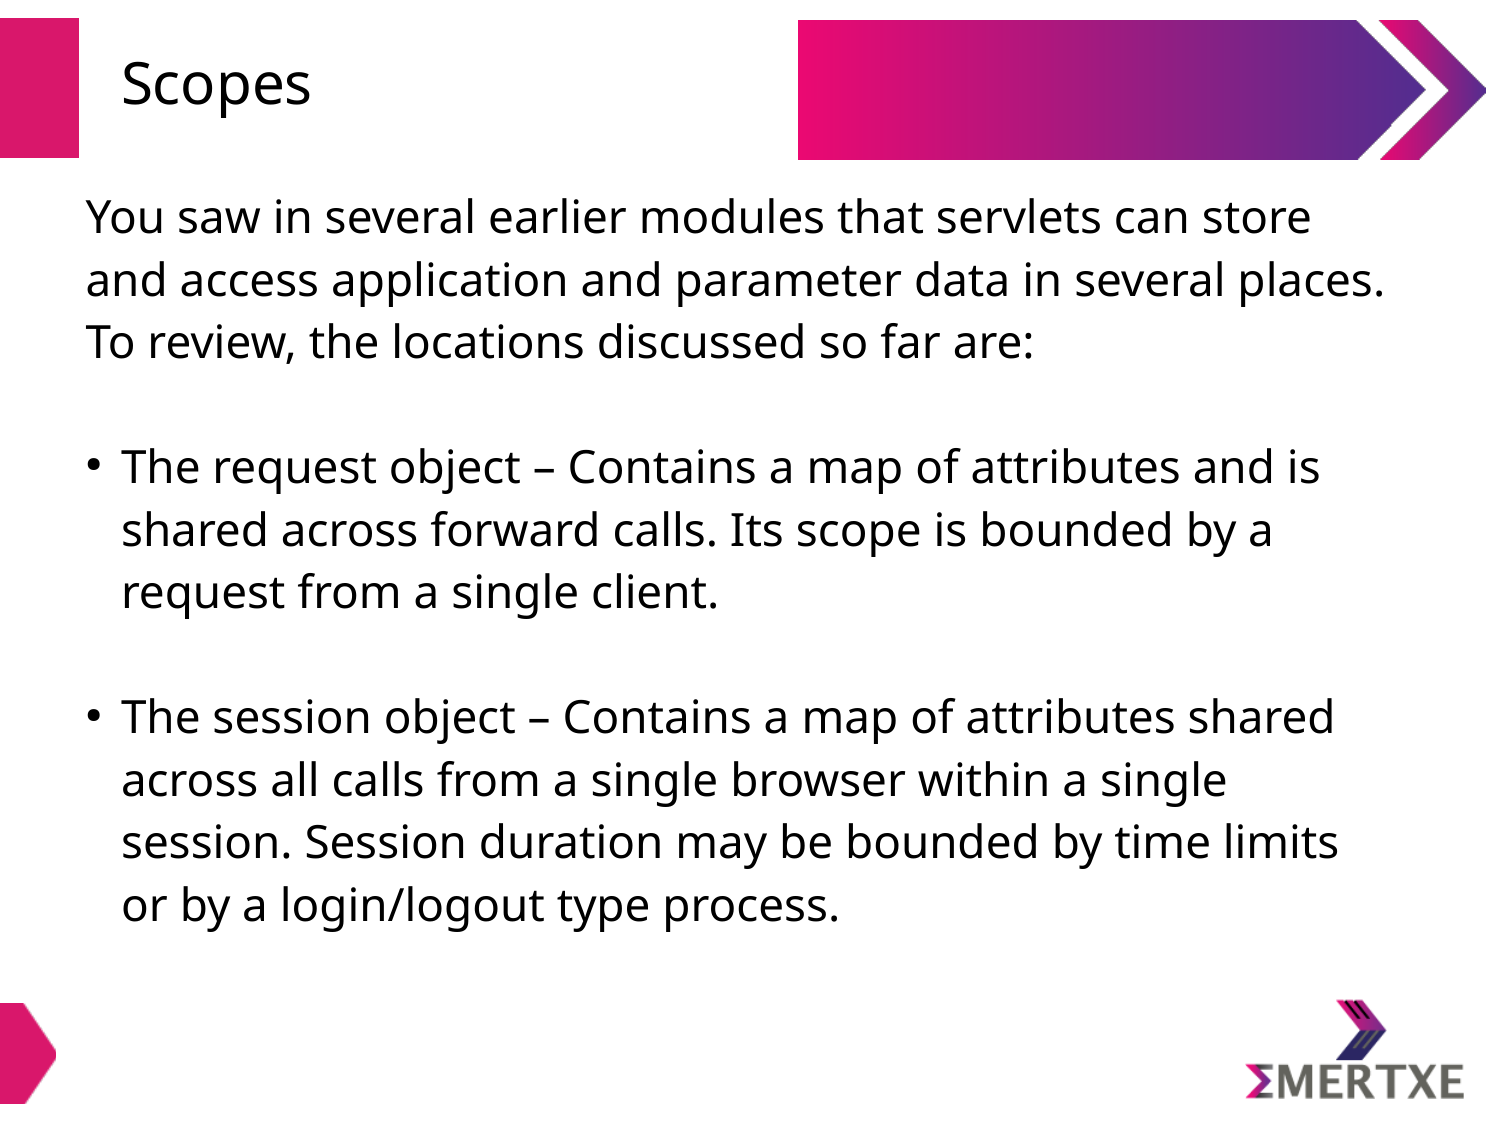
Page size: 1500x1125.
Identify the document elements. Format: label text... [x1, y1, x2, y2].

text_box You saw in several earlier modules that servlets can store and access application and parameter data in several places. To review, the locations discussed so far are: The request object – Contains a map of attributes and is shared across forward calls. Its scope is bounded by a request from a single client. The session object – Contains a map of attributes shared across all calls from a single browser within a single session. Session duration may be bounded by time limits or by a login/logout type process. [70, 177, 1406, 995]
picture [798, 20, 1486, 160]
picture [1245, 996, 1465, 1099]
text_box Scopes [106, 35, 721, 119]
